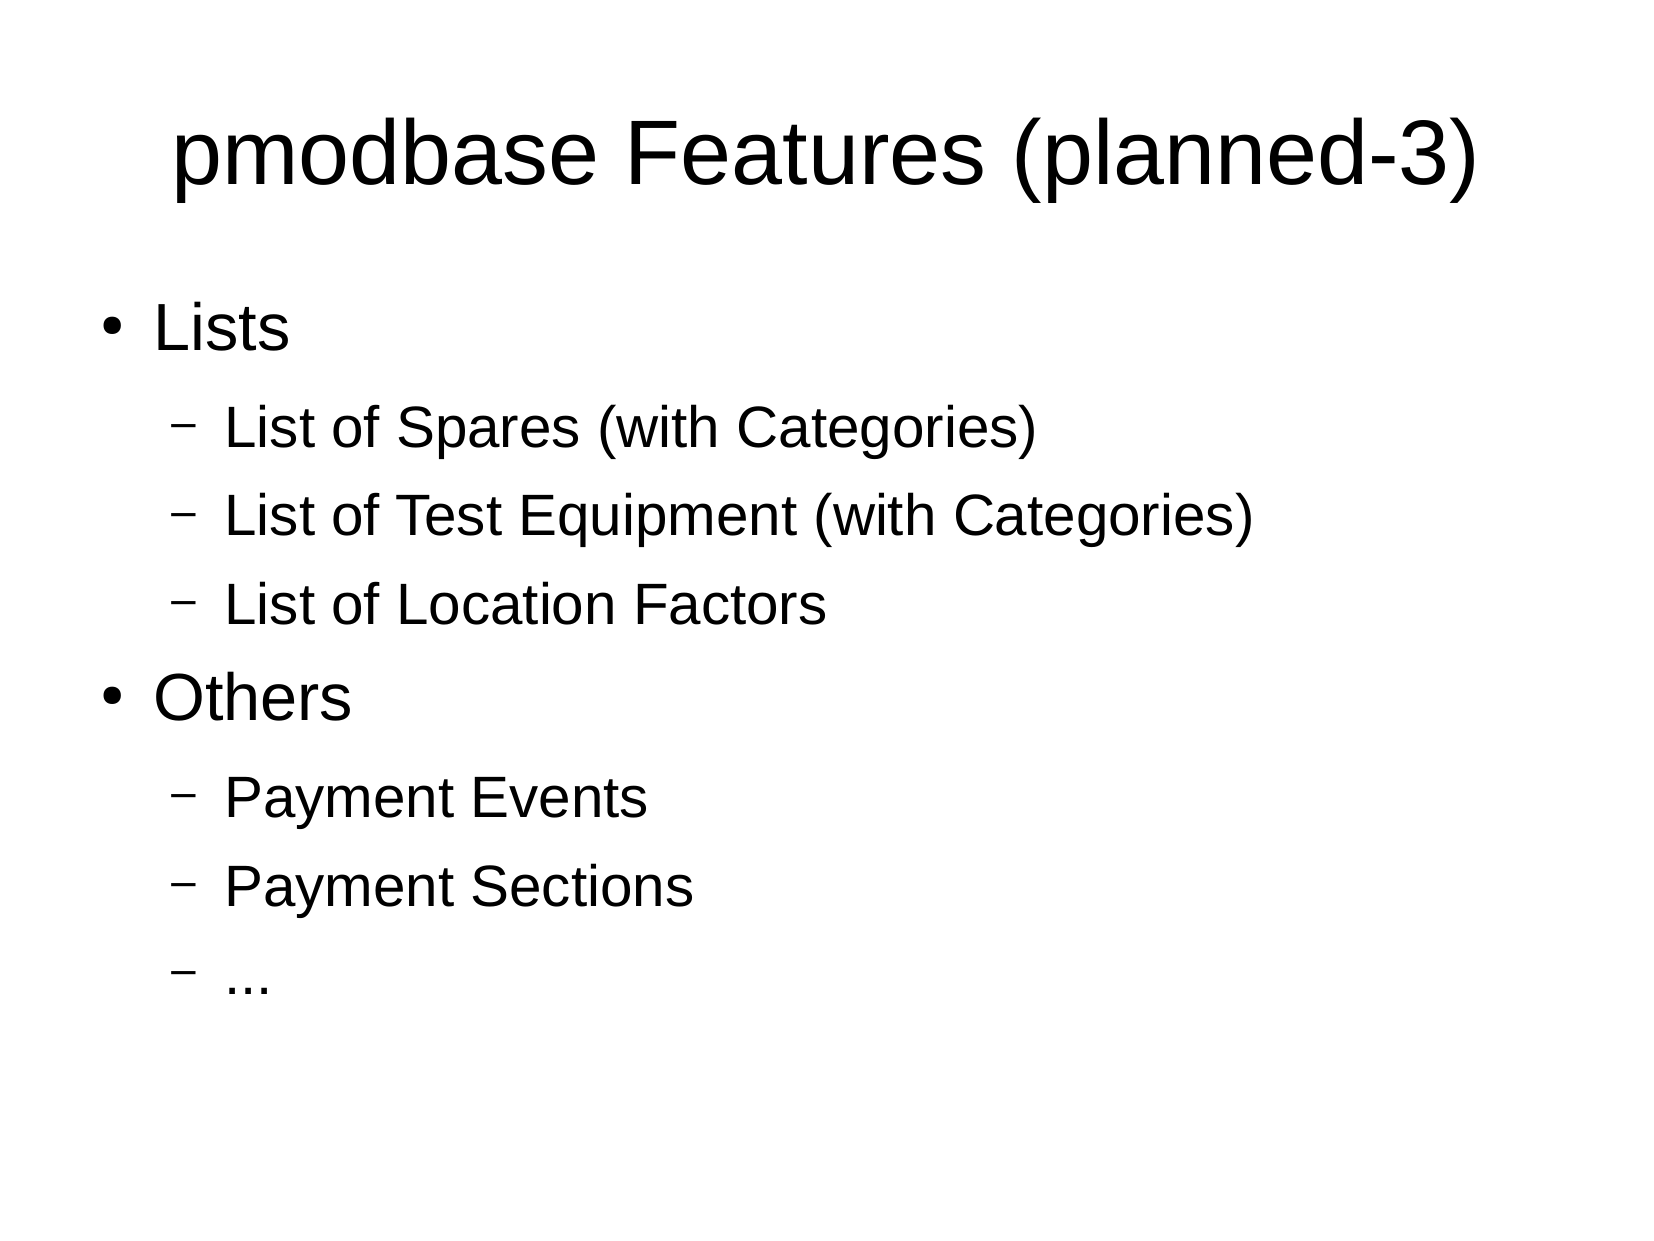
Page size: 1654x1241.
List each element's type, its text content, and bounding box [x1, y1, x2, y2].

title pmodbase Features (planned-3) [82, 49, 1571, 257]
list Lists List of Spares (with Categories) List of Test Equipment (with Categories) List of Location Factors Others Payment Events Payment Sections ... [82, 290, 1571, 1171]
